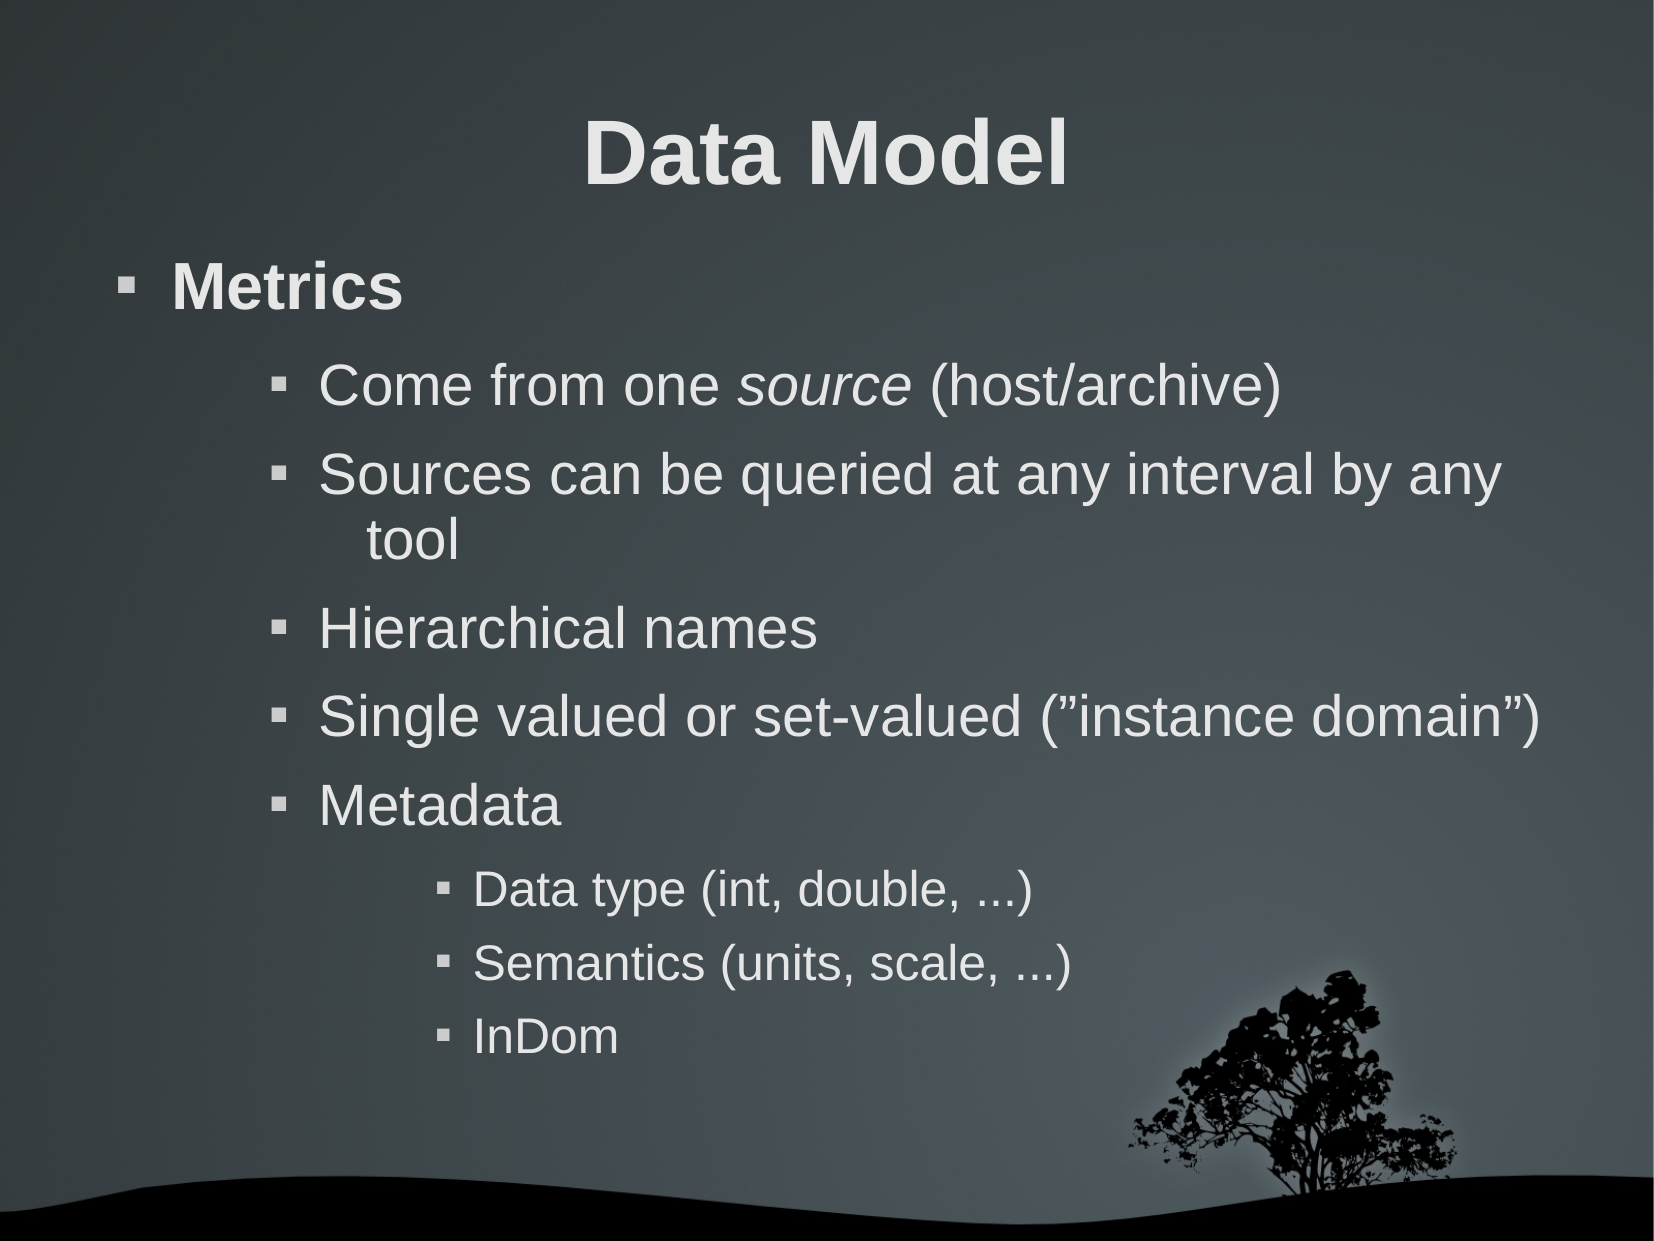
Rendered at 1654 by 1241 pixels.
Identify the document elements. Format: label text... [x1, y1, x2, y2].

picture [0, 0, 1654, 1241]
list Metrics Come from one source (host/archive) Sources can be queried at any interval by any tool Hierarchical names Single valued or set-valued (”instance domain”) Metadata Data type (int, double, ...) Semantics (units, scale, ...) InDom [82, 248, 1571, 1065]
title Data Model [82, 56, 1571, 248]
